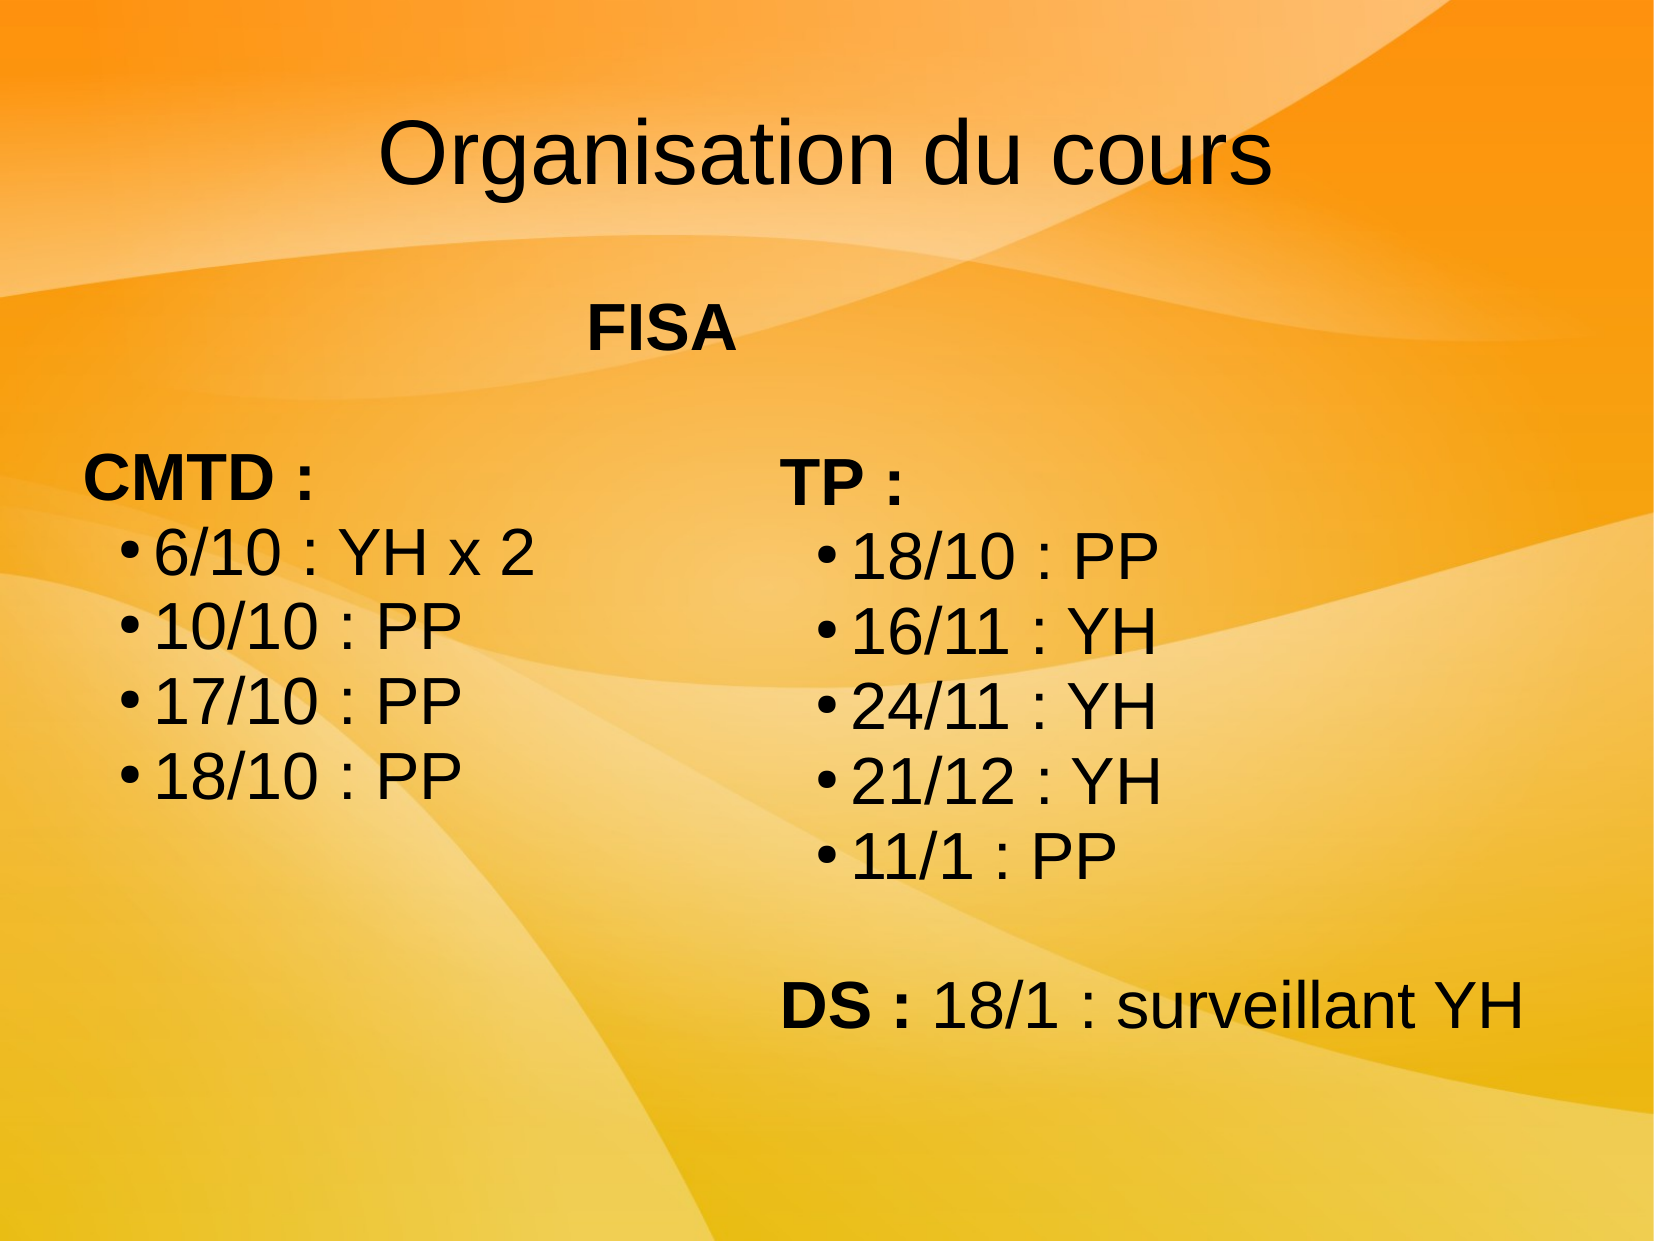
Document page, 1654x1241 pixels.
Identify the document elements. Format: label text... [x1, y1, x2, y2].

picture [0, 0, 1654, 1241]
subtitle TP : 18/10 : PP 16/11 : YH 24/11 : YH 21/12 : YH 11/1 : PP DS : 18/1 : surveillant YH [779, 295, 1565, 1118]
text_box FISA CMTD : 6/10 : YH x 2 10/10 : PP 17/10 : PP 18/10 : PP [82, 290, 739, 1010]
title Organisation du cours [82, 49, 1571, 257]
